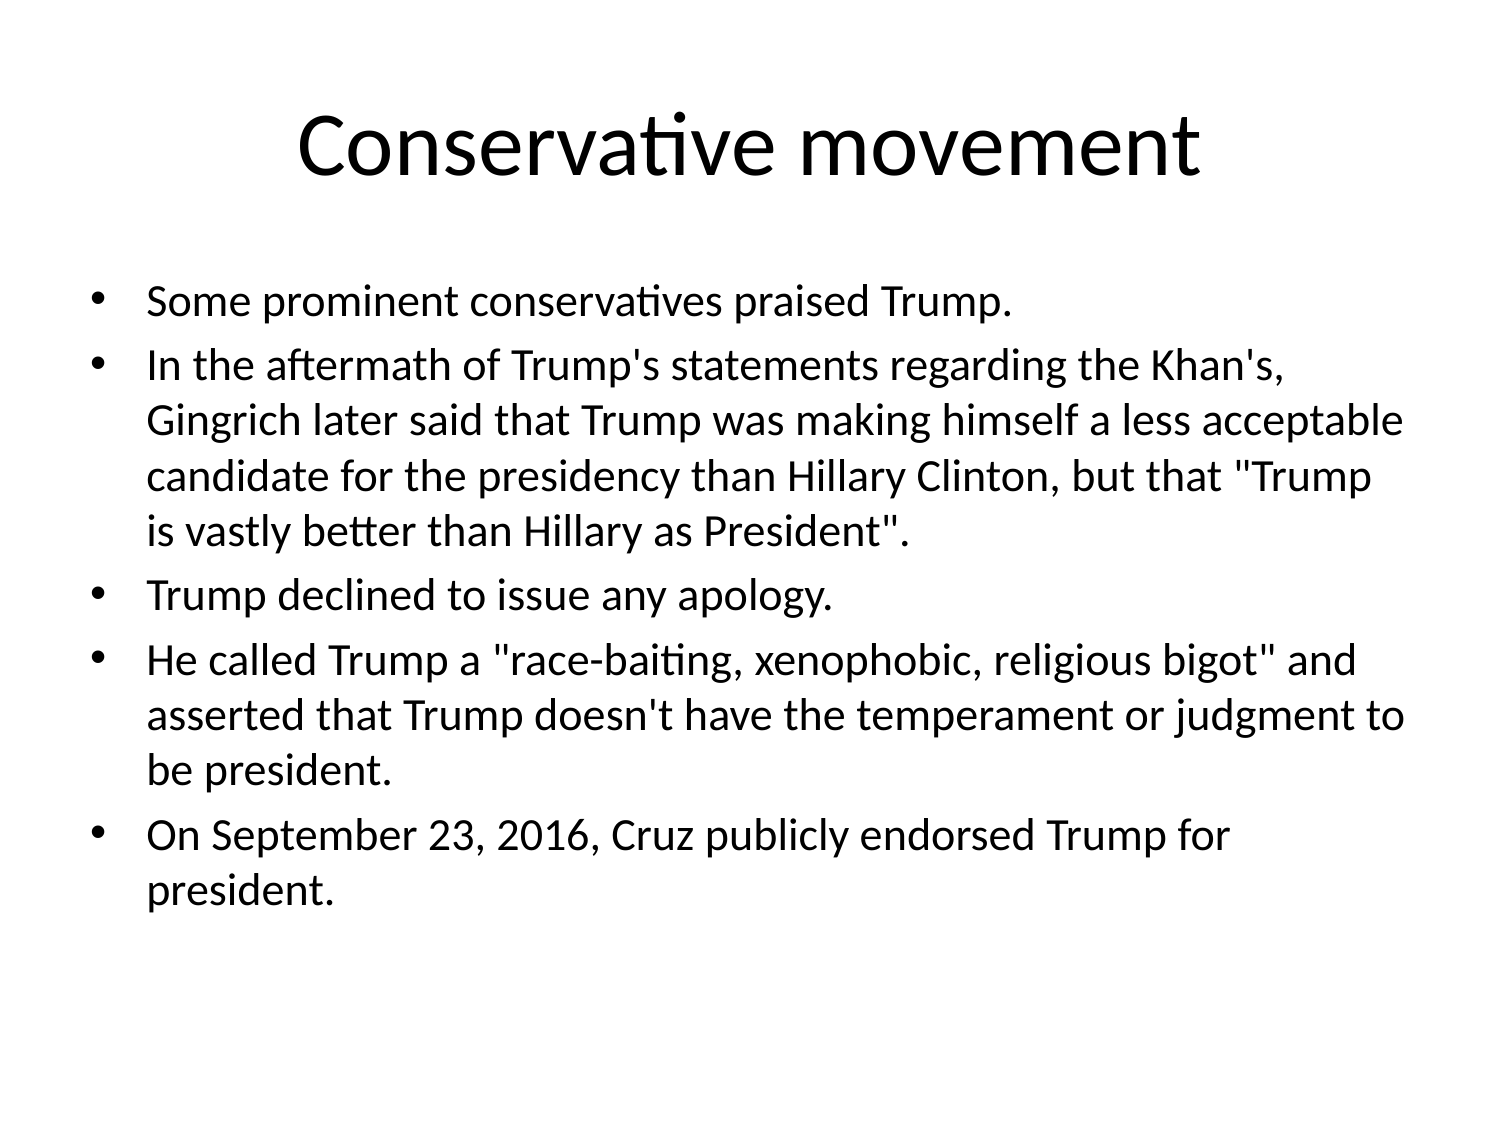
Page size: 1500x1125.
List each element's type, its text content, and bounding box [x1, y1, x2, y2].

title Conservative movement [75, 45, 1425, 233]
list Some prominent conservatives praised Trump. In the aftermath of Trump's statements regarding the Khan's, Gingrich later said that Trump was making himself a less acceptable candidate for the presidency than Hillary Clinton, but that "Trump is vastly better than Hillary as President". Trump declined to issue any apology. He called Trump a "race-baiting, xenophobic, religious bigot" and asserted that Trump doesn't have the temperament or judgment to be president. On September 23, 2016, Cruz publicly endorsed Trump for president. [75, 262, 1425, 1005]
